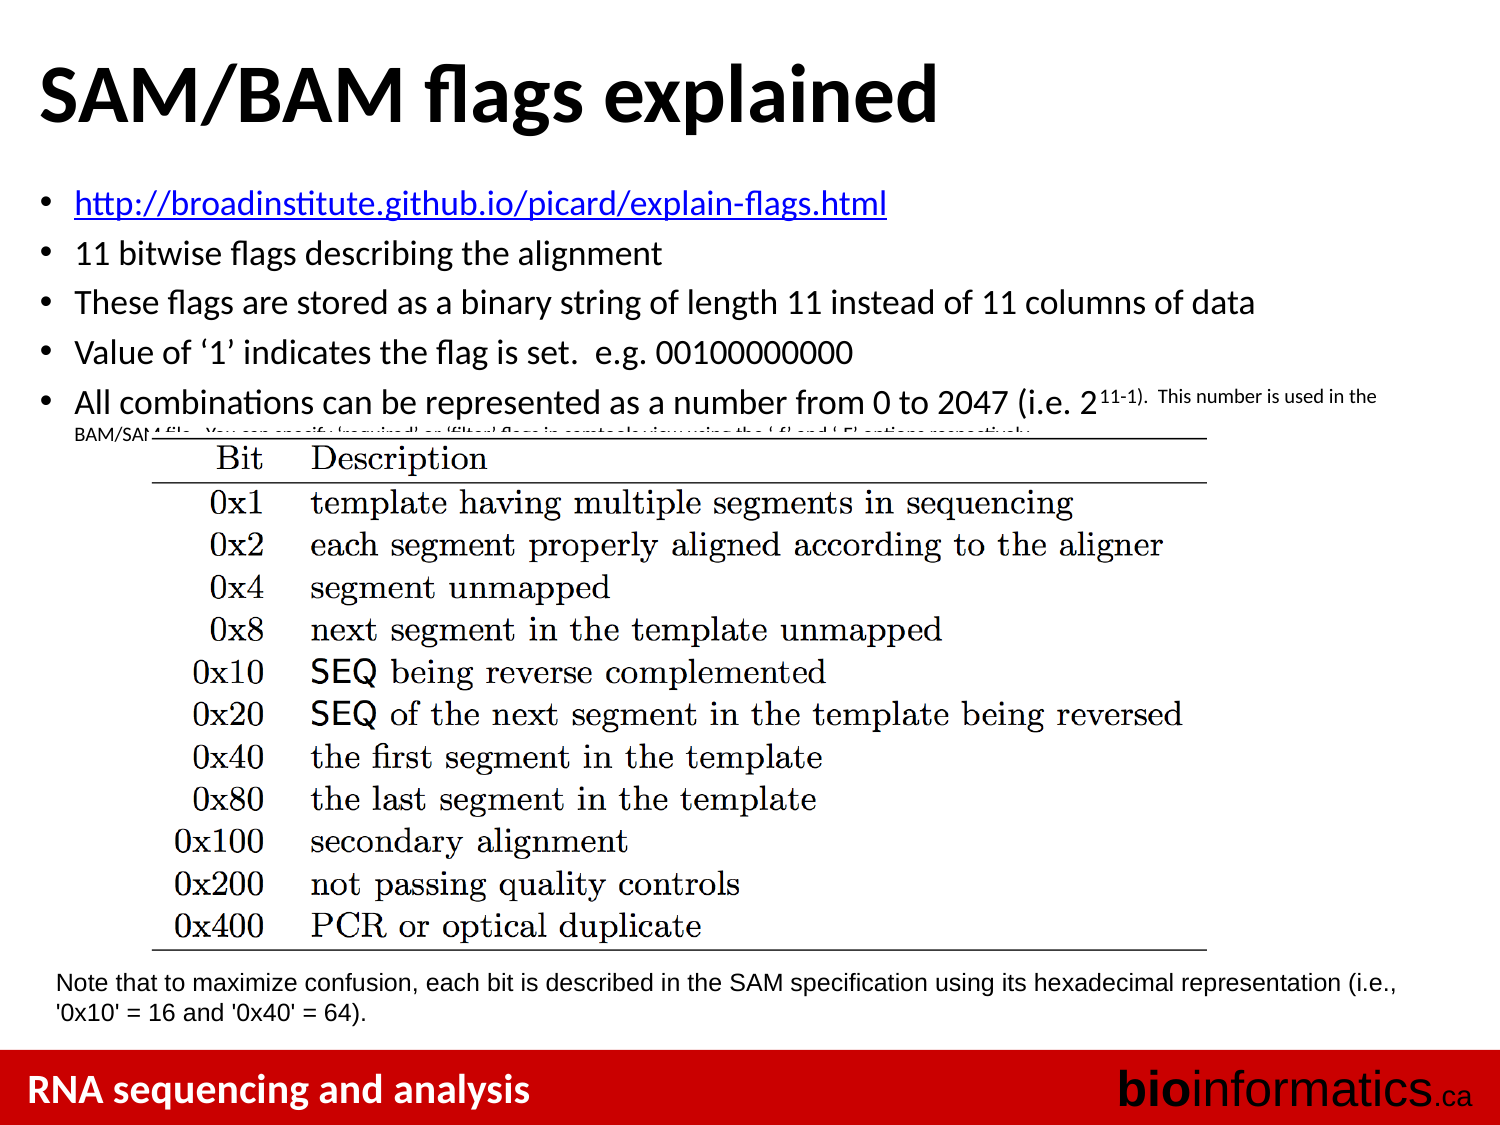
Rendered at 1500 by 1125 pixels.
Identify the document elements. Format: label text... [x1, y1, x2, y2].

text_box Note that to maximize confusion, each bit is described in the SAM specification using its hexadecimal representation (i.e., '0x10' = 16 and '0x40' = 64). [41, 959, 1424, 1034]
title SAM/BAM flags explained [24, 0, 1475, 172]
list http://broadinstitute.github.io/picard/explain-flags.html 11 bitwise flags describing the alignment These flags are stored as a binary string of length 11 instead of 11 columns of data Value of ‘1’ indicates the flag is set. e.g. 00100000000 All combinations can be represented as a number from 0 to 2047 (i.e. 211-1). This number is used in the BAM/SAM file. You can specify ‘required’ or ‘filter’ flags in samtools view using the ‘-f’ and ‘-F’ options respectively [24, 172, 1475, 468]
picture [147, 432, 1211, 956]
